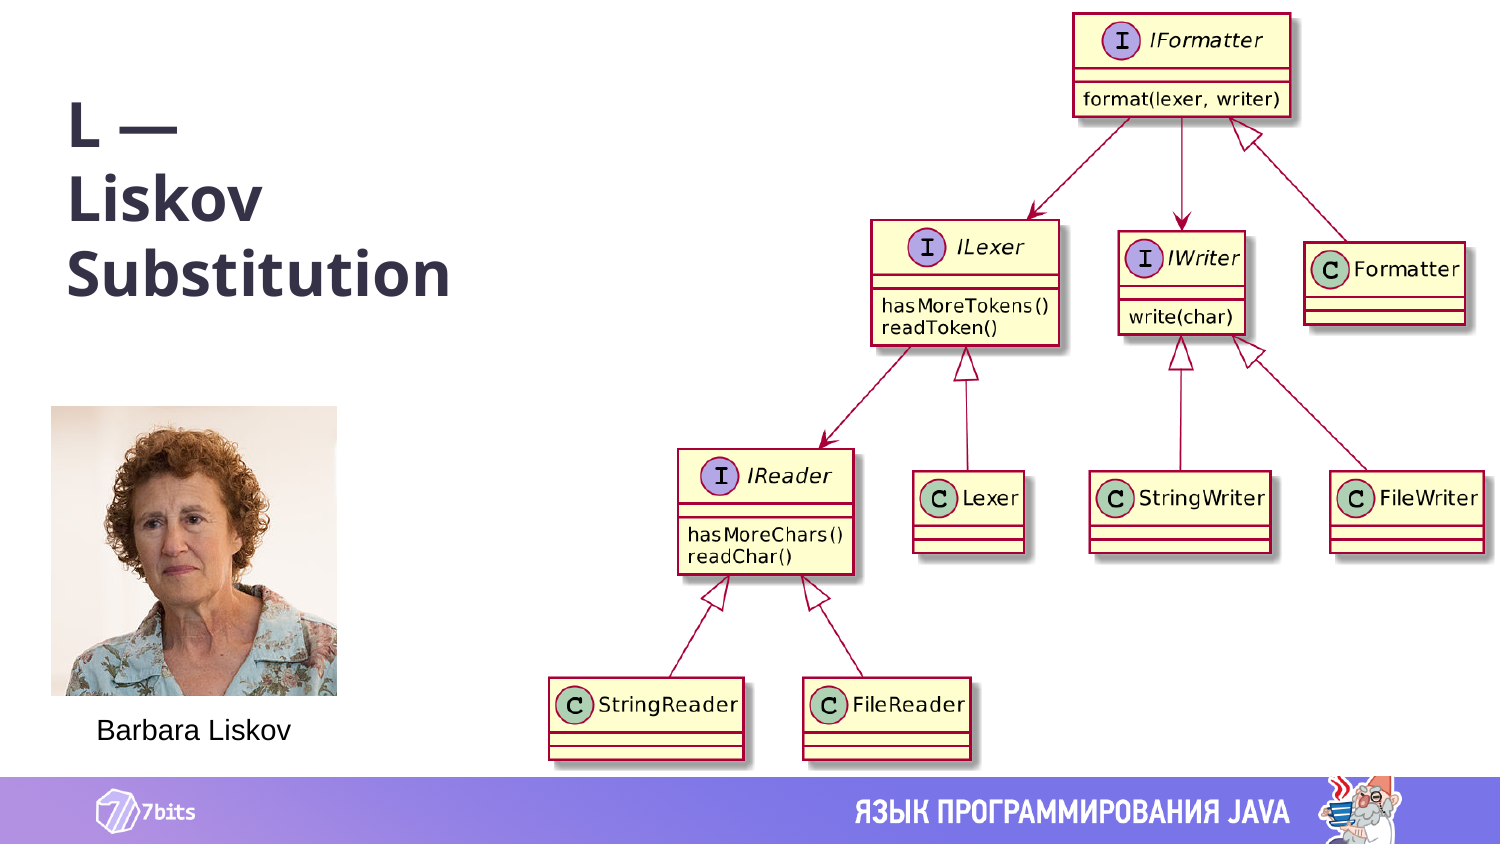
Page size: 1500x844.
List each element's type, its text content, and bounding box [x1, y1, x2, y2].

picture [51, 406, 337, 695]
title L — Liskov Substitution [51, 69, 538, 342]
text_box Barbara Liskov [51, 695, 337, 757]
picture [0, 0, 1500, 844]
